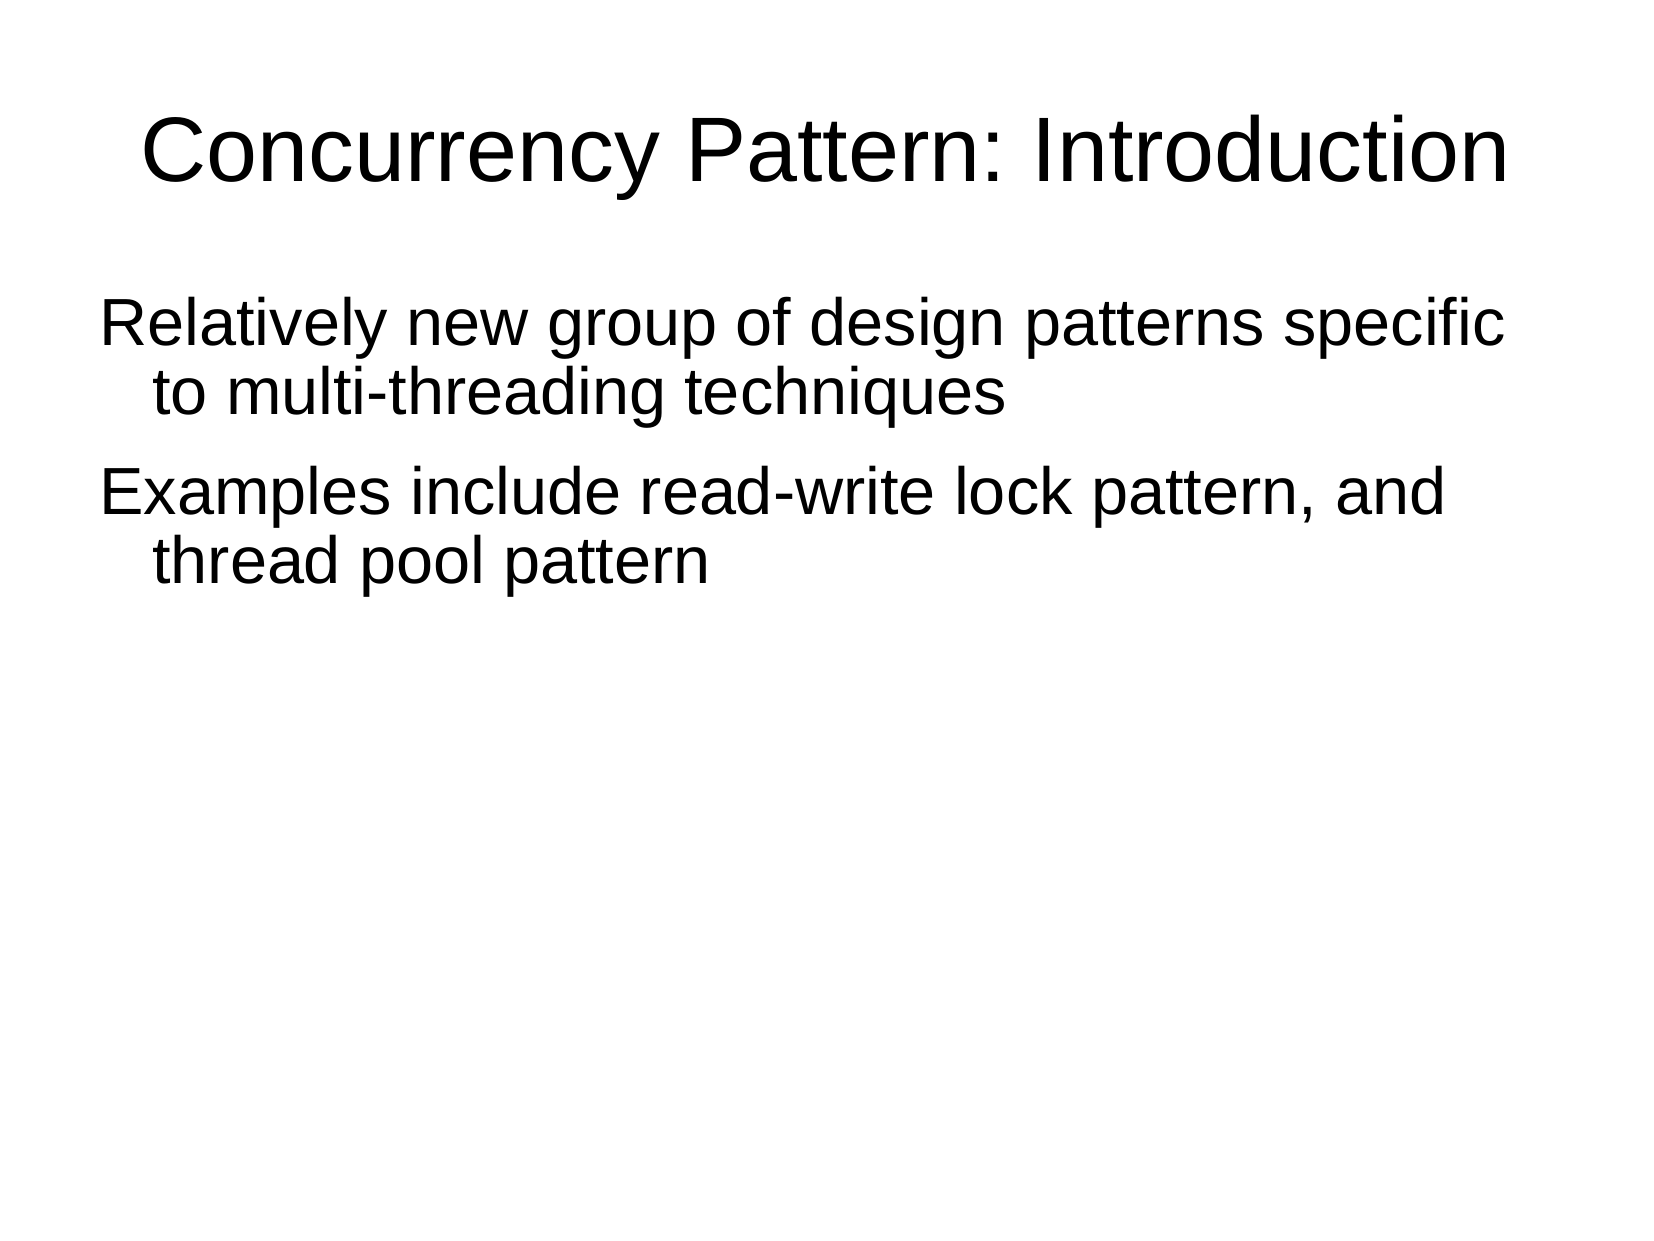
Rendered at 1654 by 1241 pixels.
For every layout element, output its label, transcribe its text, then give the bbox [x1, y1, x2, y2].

title Concurrency Pattern: Introduction [82, 56, 1571, 249]
list Relatively new group of design patterns specific to multi-threading techniques Examples include read-write lock pattern, and thread pool pattern [82, 290, 1571, 1094]
